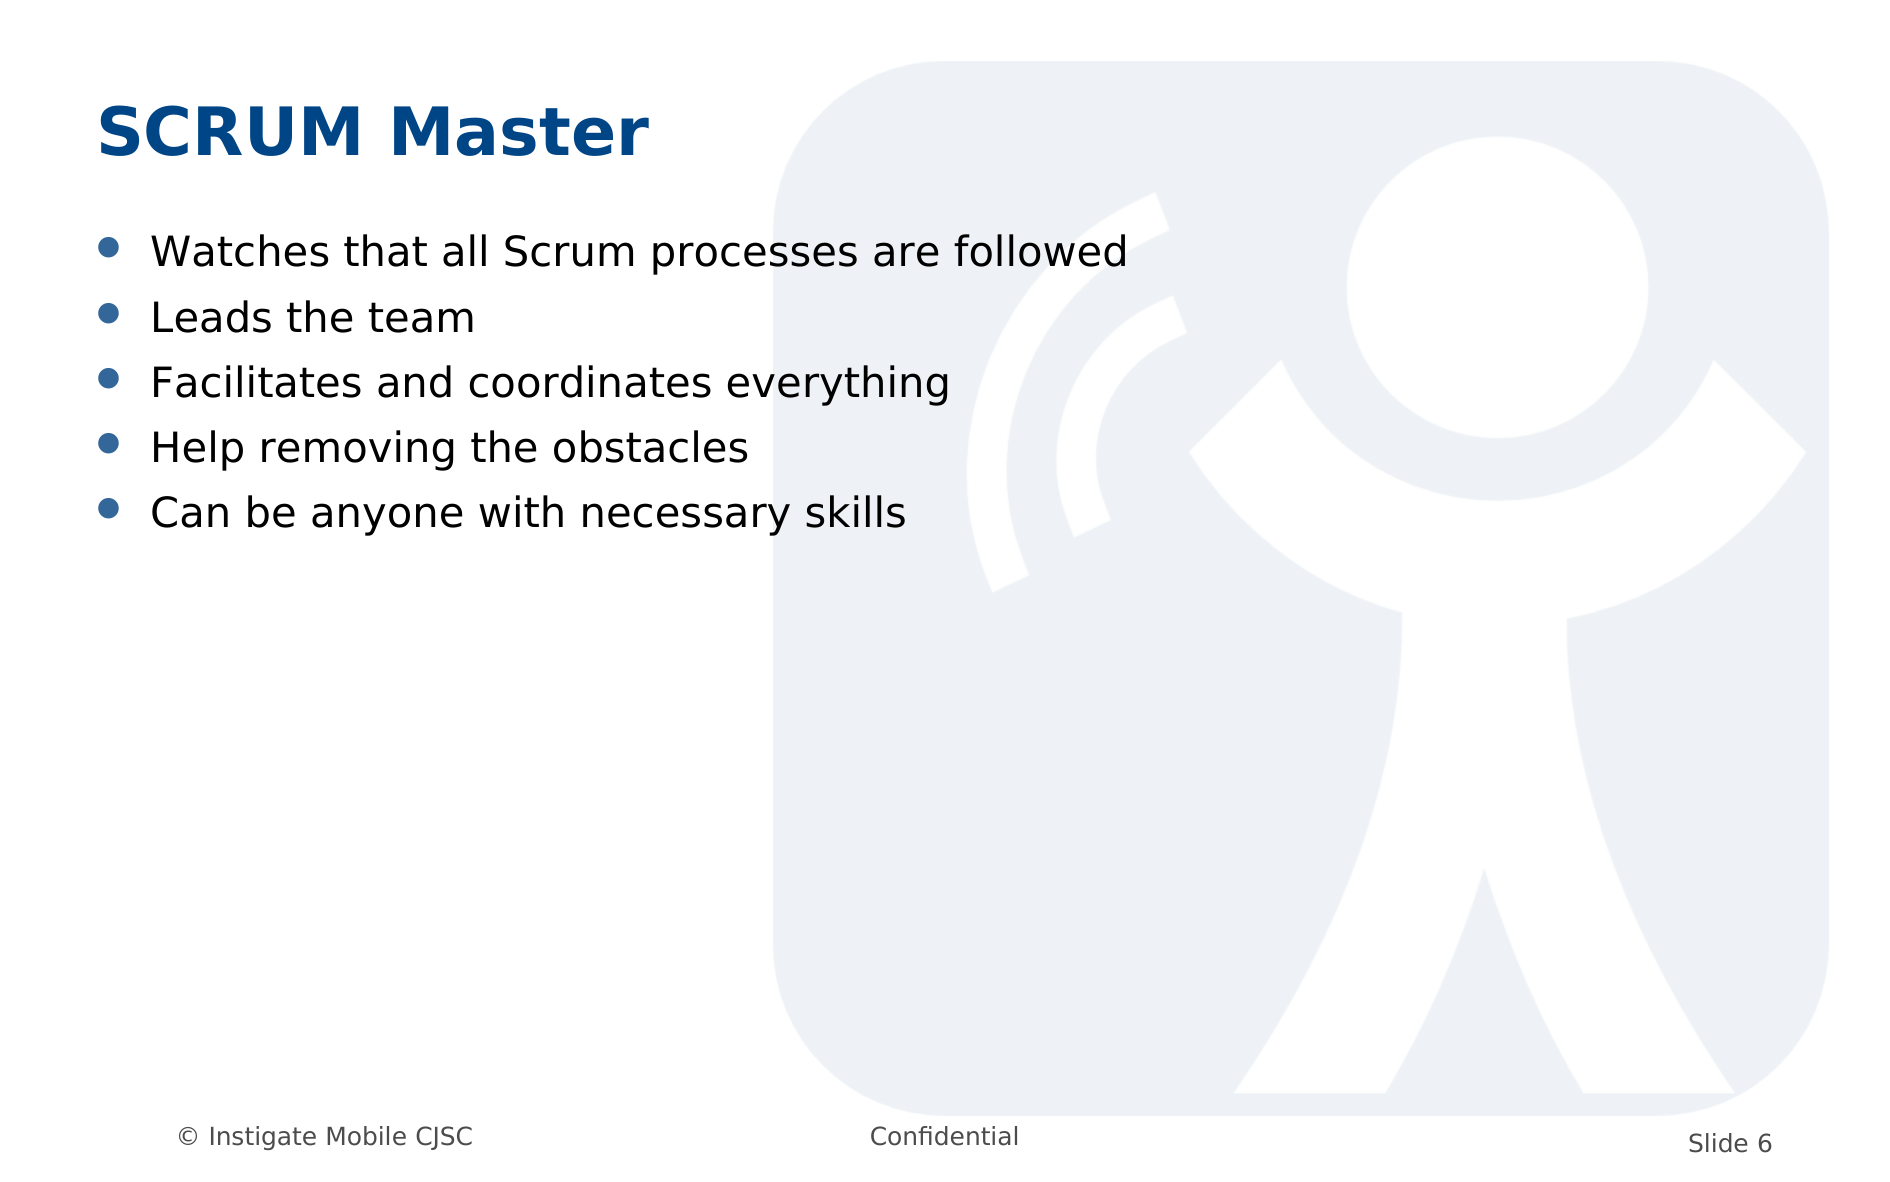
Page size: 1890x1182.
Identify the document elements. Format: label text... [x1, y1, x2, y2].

title SCRUM Master [96, 47, 1794, 217]
list Watches that all Scrum processes are followed Leads the team Facilitates and coordinates everything Help removing the obstacles Can be anyone with necessary skills [95, 228, 1795, 914]
